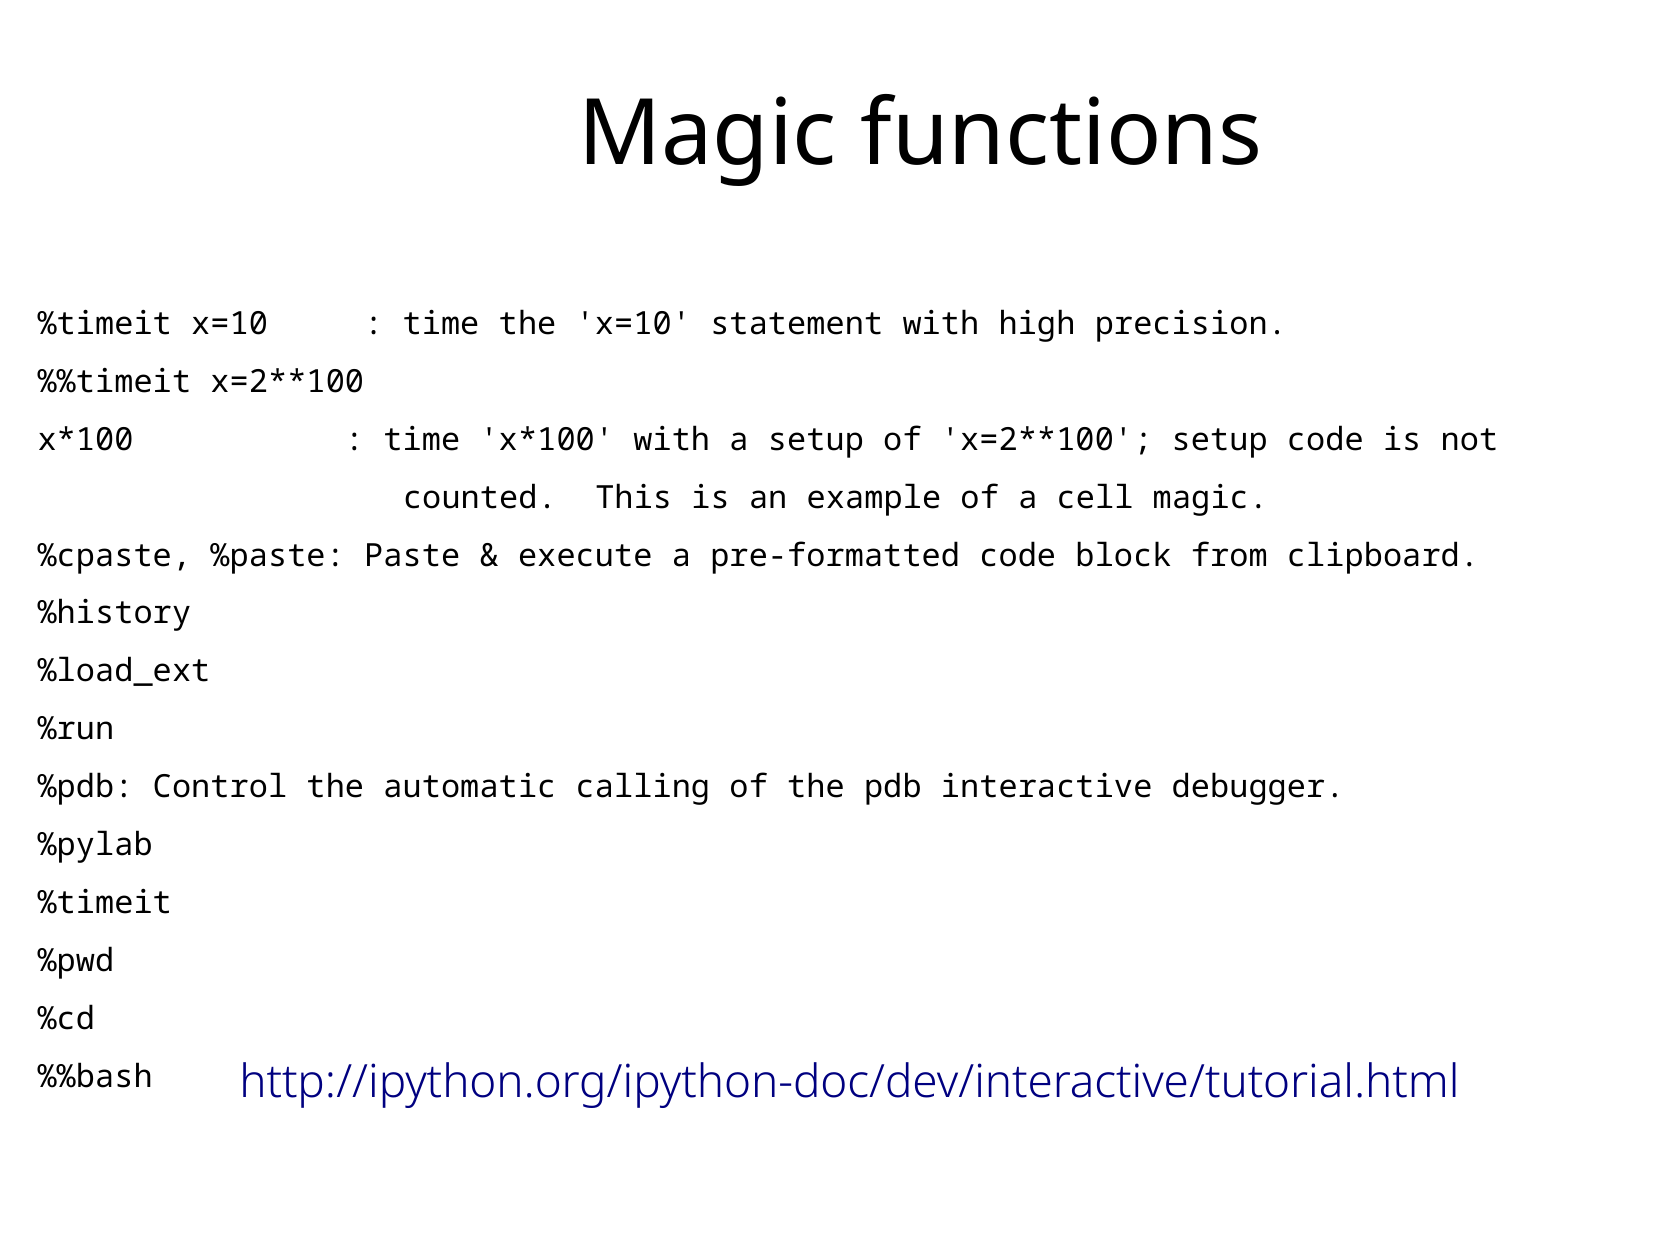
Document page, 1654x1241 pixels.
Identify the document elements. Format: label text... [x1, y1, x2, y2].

text_box http://ipython.org/ipython-doc/dev/interactive/tutorial.html [224, 1040, 1530, 1111]
title Magic functions [270, 25, 1571, 233]
list %timeit x=10 : time the 'x=10' statement with high precision. %%timeit x=2**100 x*100 : time 'x*100' with a setup of 'x=2**100'; setup code is not counted. This is an example of a cell magic. %cpaste, %paste: Paste & execute a pre-formatted code block from clipboard. %history %load_ext %run %pdb: Control the automatic calling of the pdb interactive debugger. %pylab %timeit %pwd %cd %%bash [37, 300, 1621, 1104]
